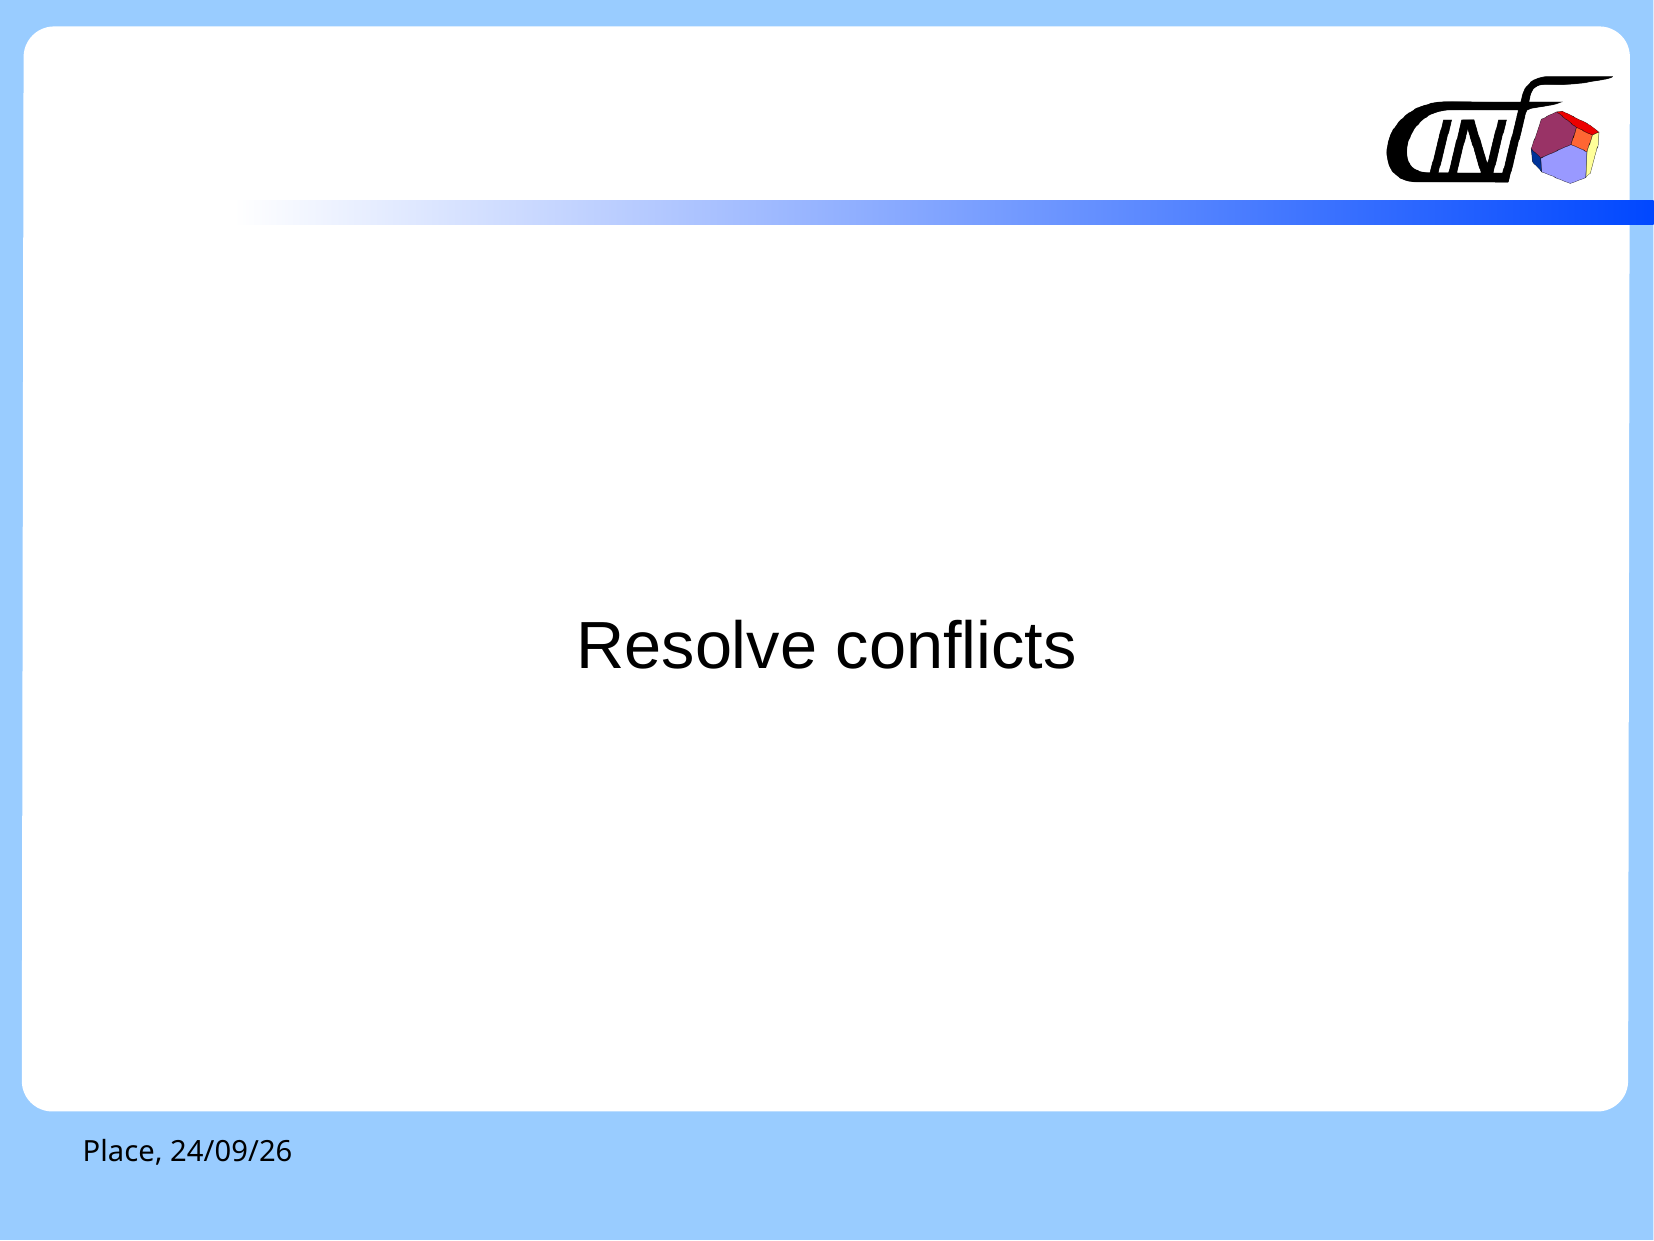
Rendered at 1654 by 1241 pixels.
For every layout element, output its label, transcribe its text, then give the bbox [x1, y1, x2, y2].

subtitle Resolve conflicts [82, 236, 1571, 1055]
picture [1386, 76, 1613, 184]
